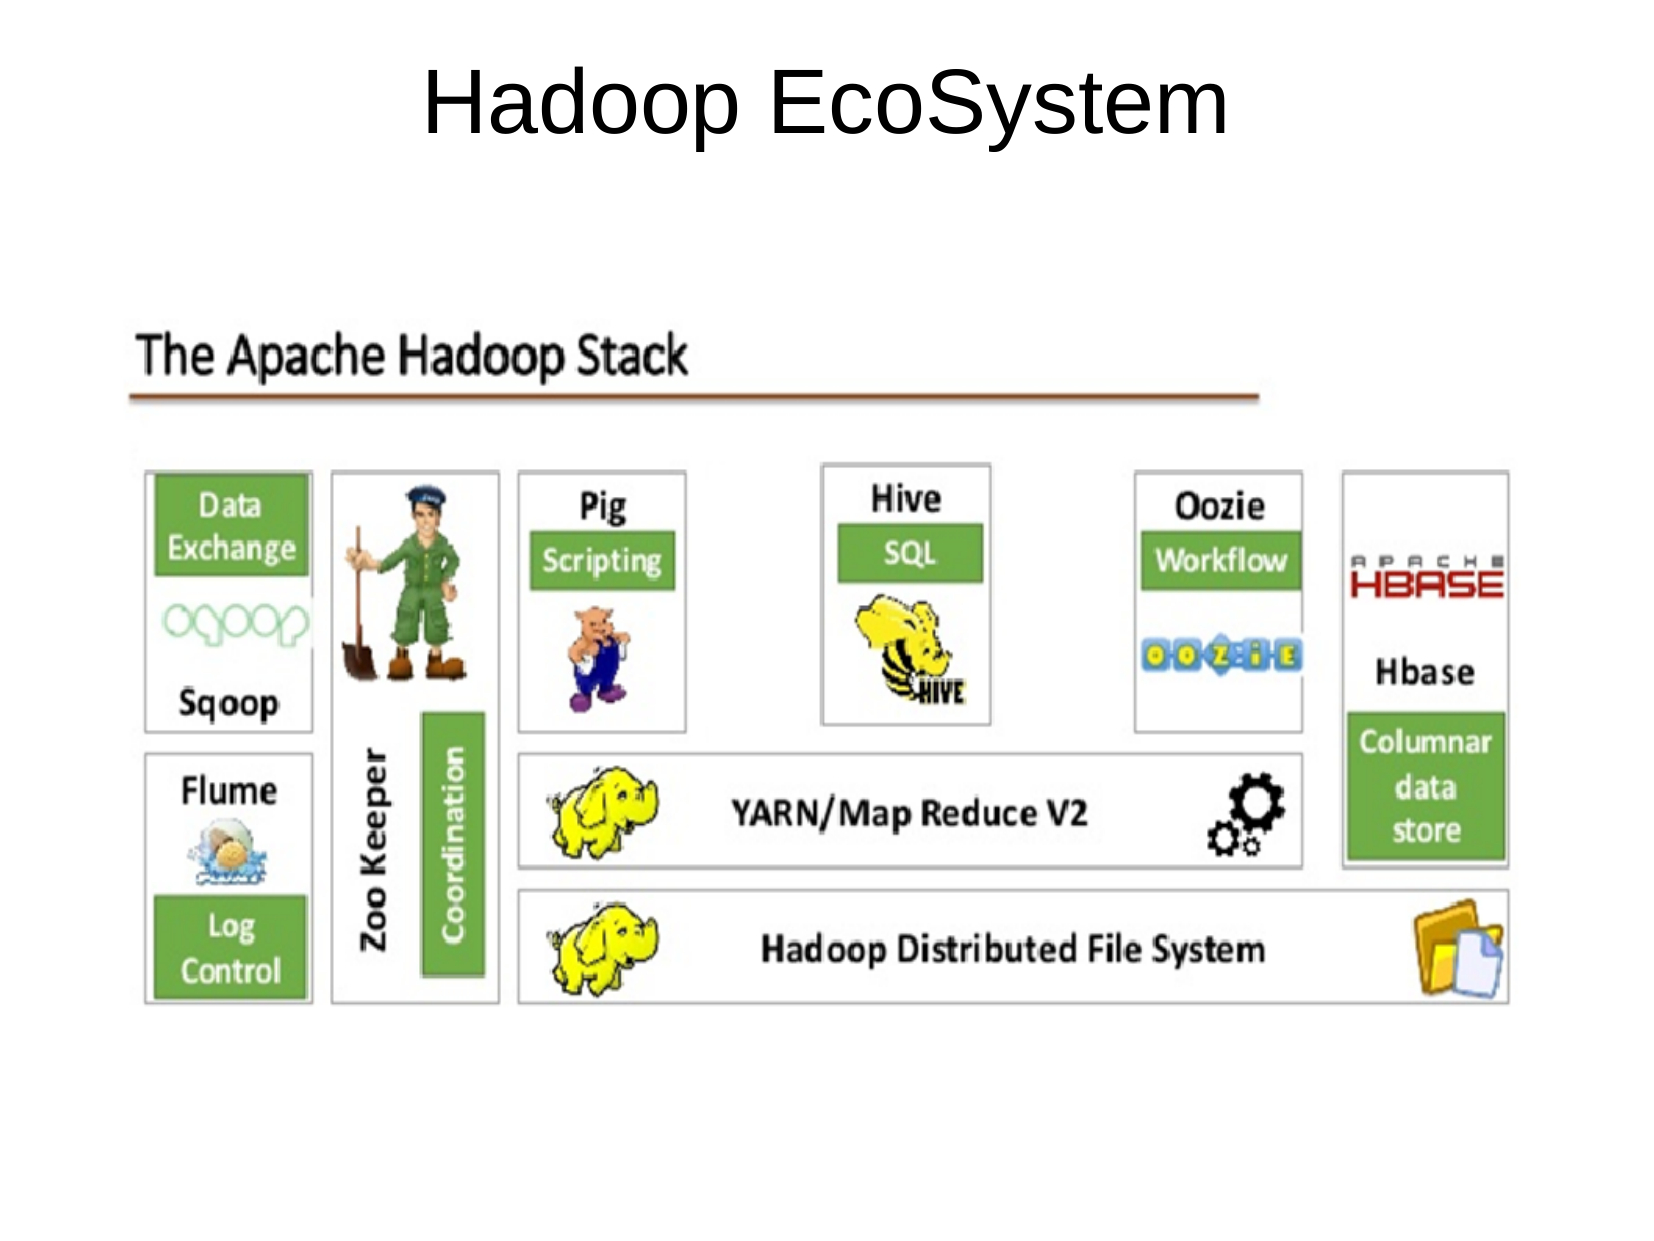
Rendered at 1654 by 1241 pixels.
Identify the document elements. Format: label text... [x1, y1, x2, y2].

picture [118, 304, 1536, 1058]
title Hadoop EcoSystem [82, 49, 1571, 257]
